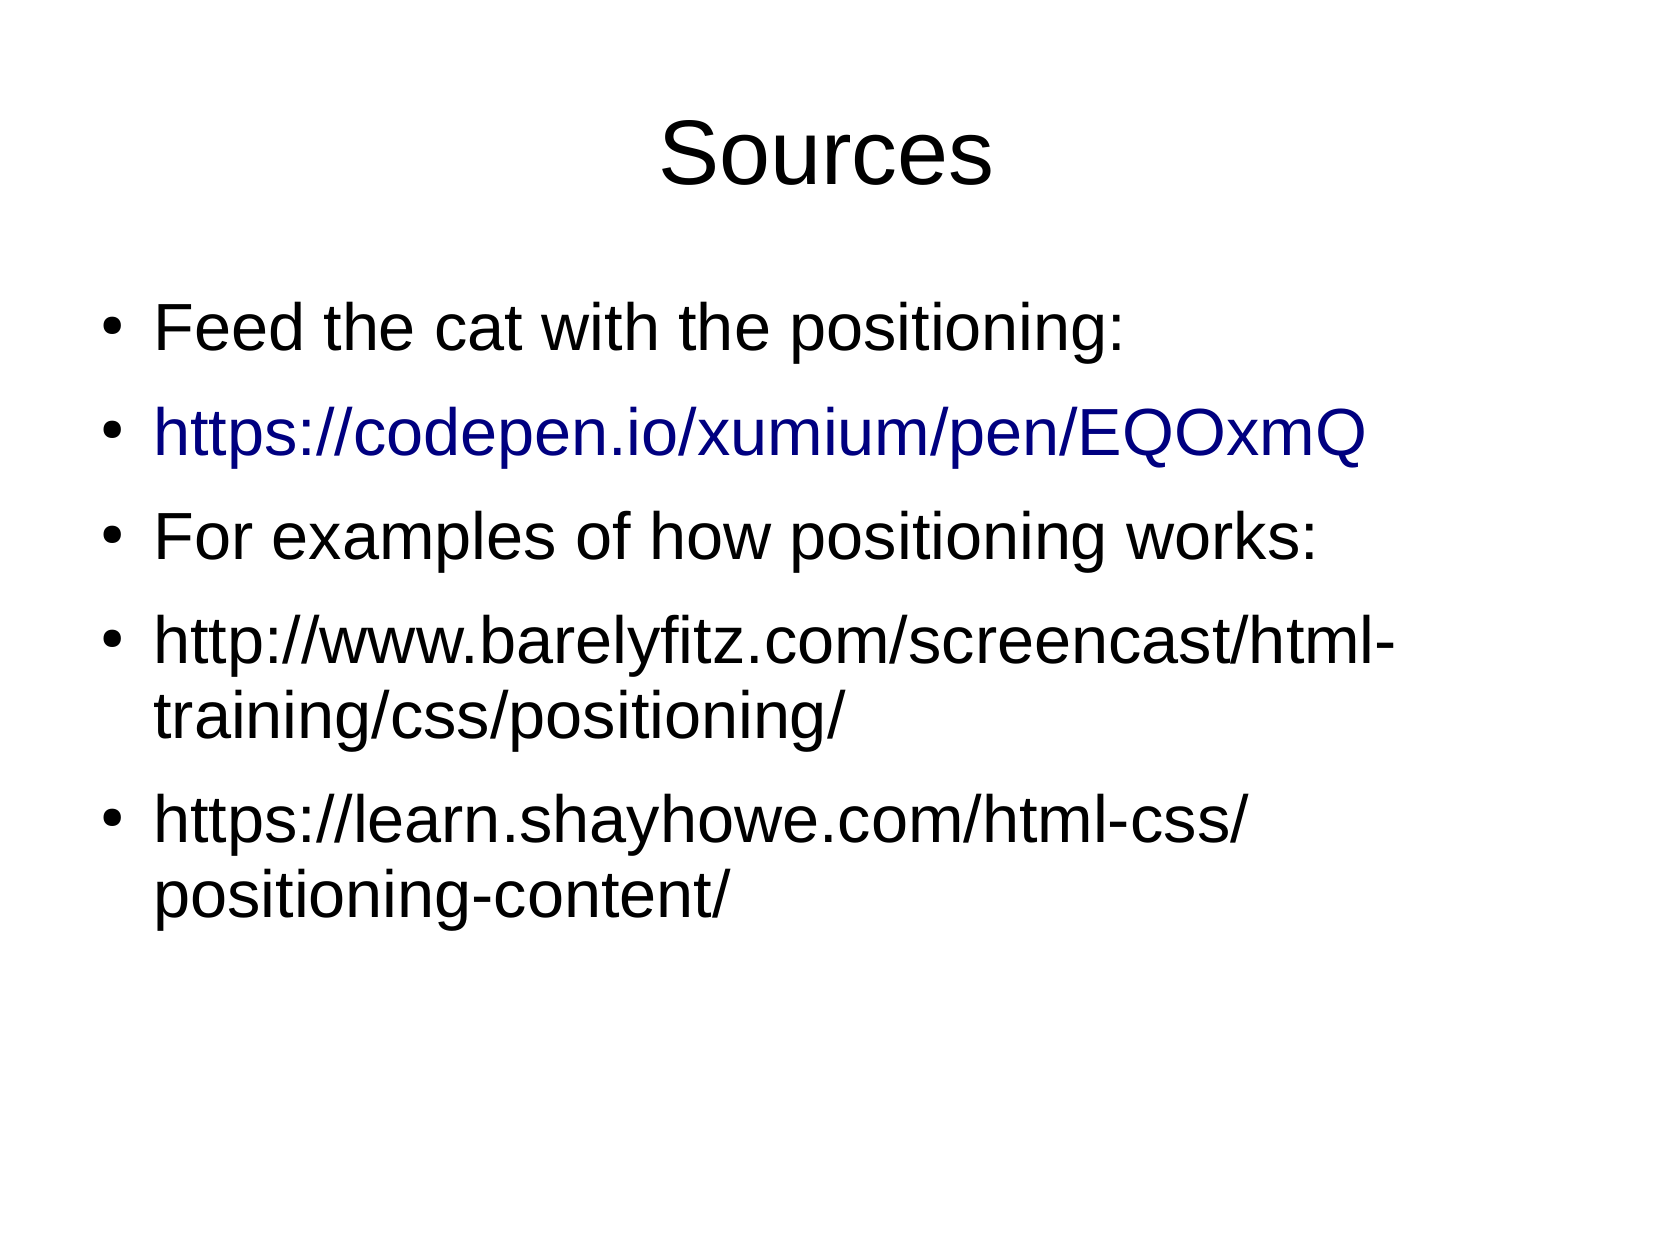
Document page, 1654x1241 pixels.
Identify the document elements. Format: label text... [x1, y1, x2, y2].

title Sources [82, 49, 1571, 257]
list Feed the cat with the positioning: https://codepen.io/xumium/pen/EQOxmQ For examples of how positioning works: http://www.barelyfitz.com/screencast/html-training/css/positioning/ https://learn.shayhowe.com/html-css/positioning-content/ [82, 290, 1571, 1010]
